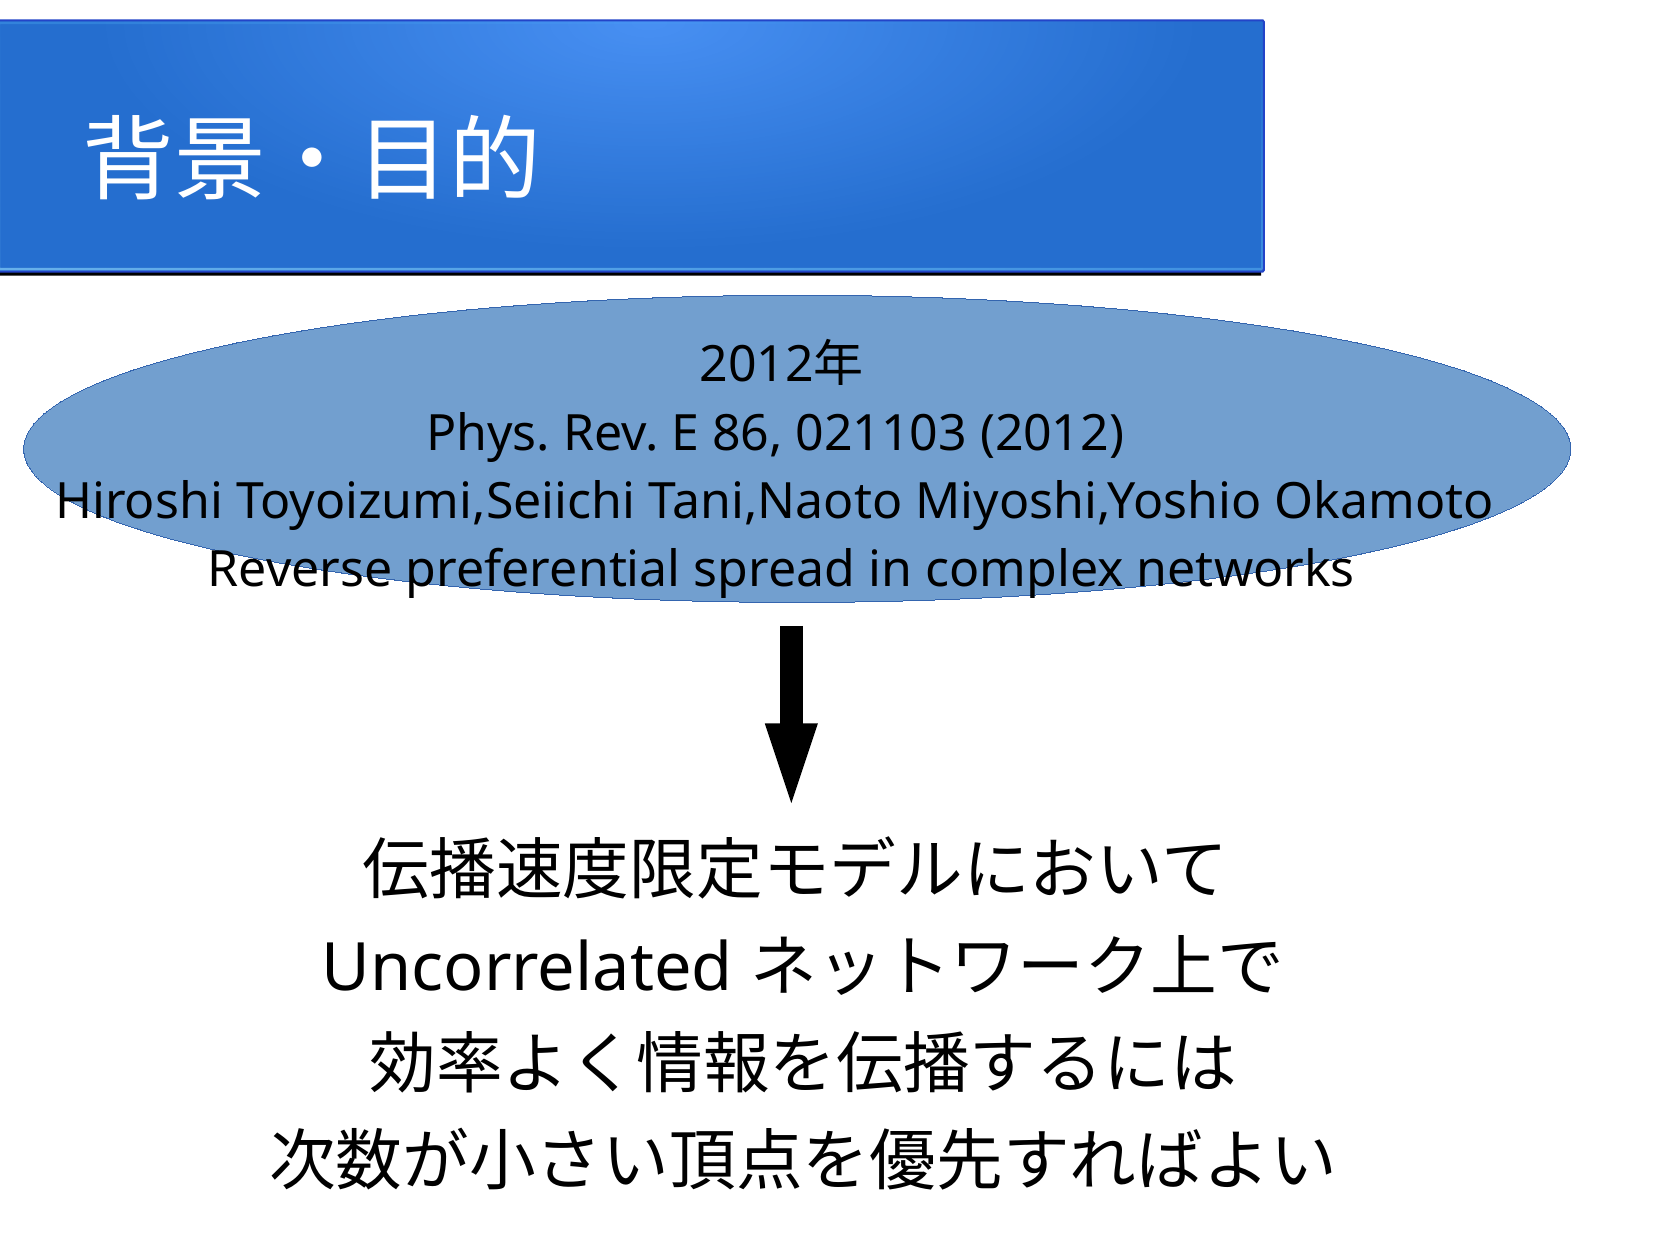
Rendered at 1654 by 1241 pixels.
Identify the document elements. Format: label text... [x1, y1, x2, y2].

text_box [1470, 494, 1486, 515]
text_box [408, 295, 1186, 316]
text_box 2012年 Phys. Rev. E 86, 021103 (2012) Hiroshi Toyoizumi,Seiichi Tani,Naoto Miyoshi,Yoshio Okamoto Reverse preferential spread in complex networks [40, 316, 1469, 600]
title 背景・目的 [82, 49, 1250, 257]
text_box [1469, 372, 1571, 526]
text_box 伝播速度限定モデルにおいて Uncorrelated ネットワーク上で 効率よく情報を伝播するには 次数が小さい頂点を優先すればよい [118, 808, 1489, 1241]
text_box [23, 417, 40, 481]
